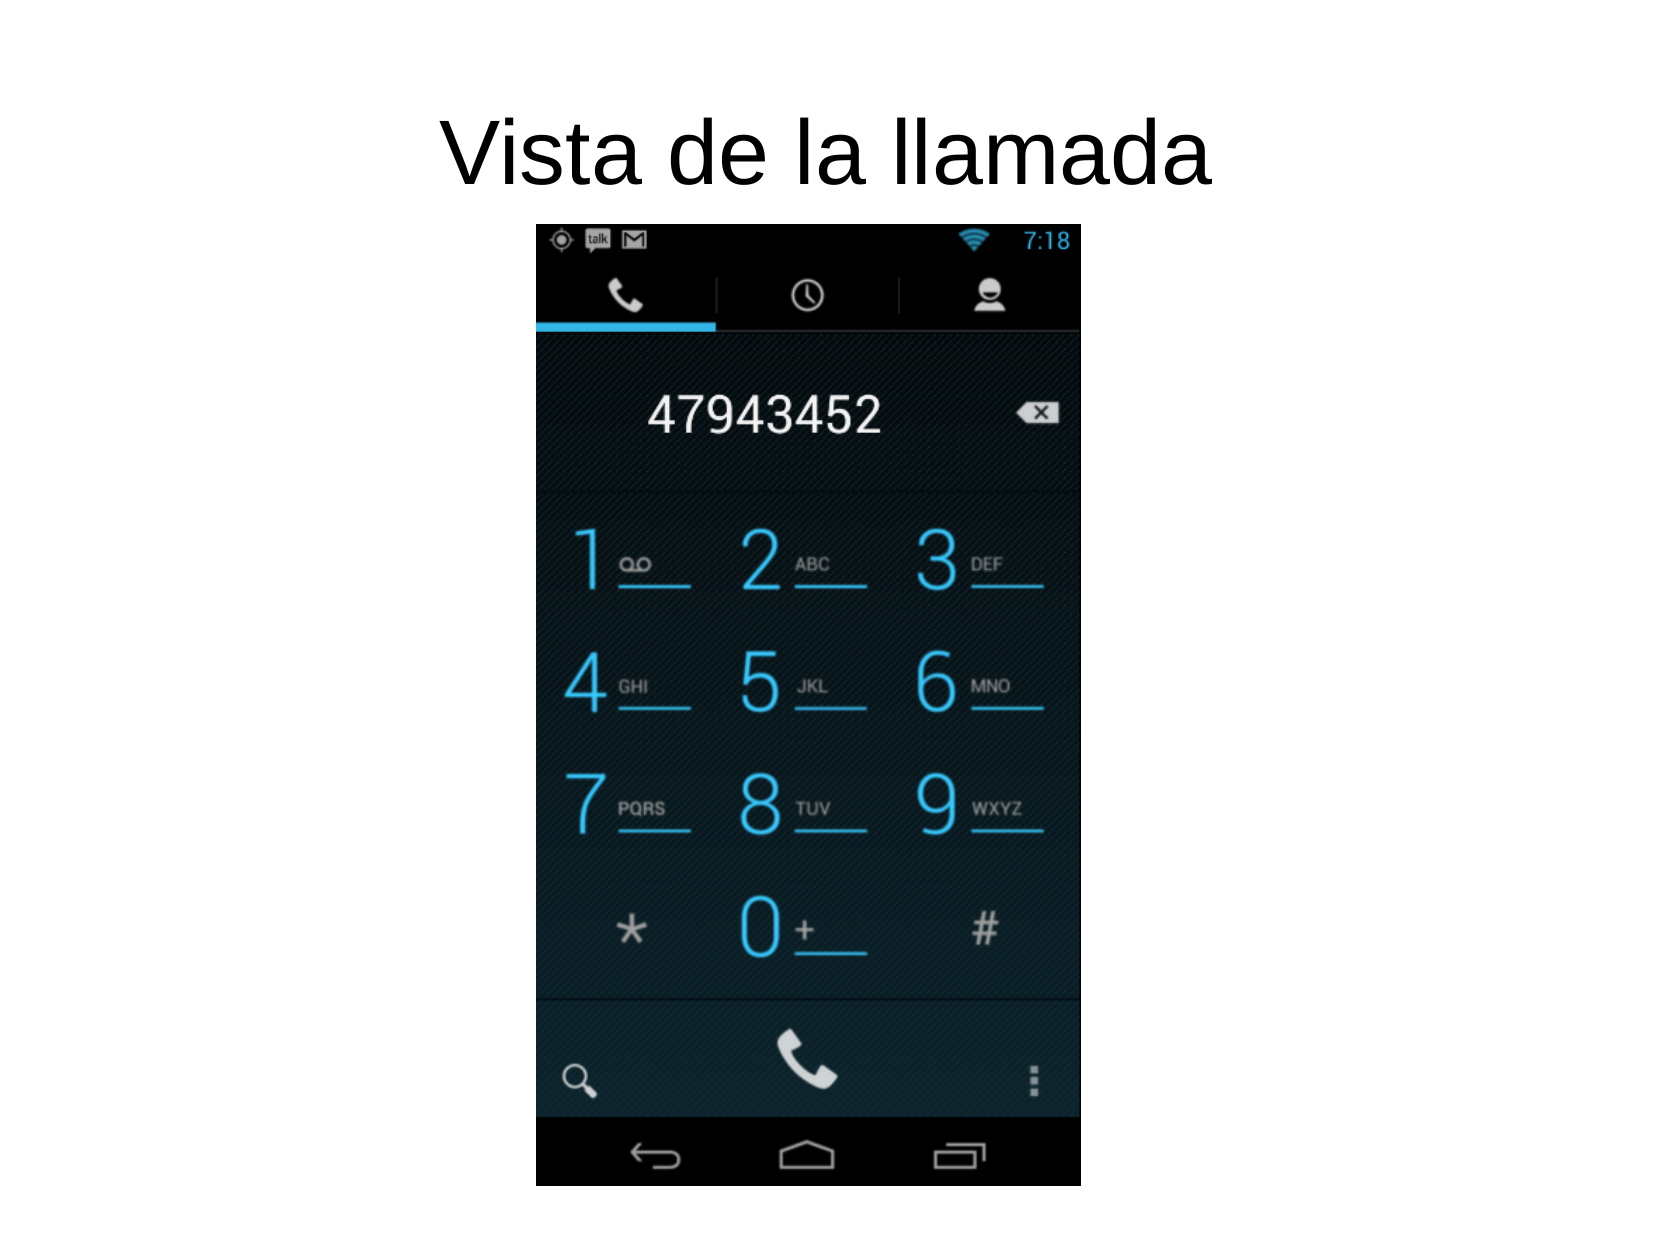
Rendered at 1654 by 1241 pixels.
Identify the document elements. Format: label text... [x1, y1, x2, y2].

picture [536, 224, 1081, 1186]
title Vista de la llamada [82, 49, 1571, 257]
